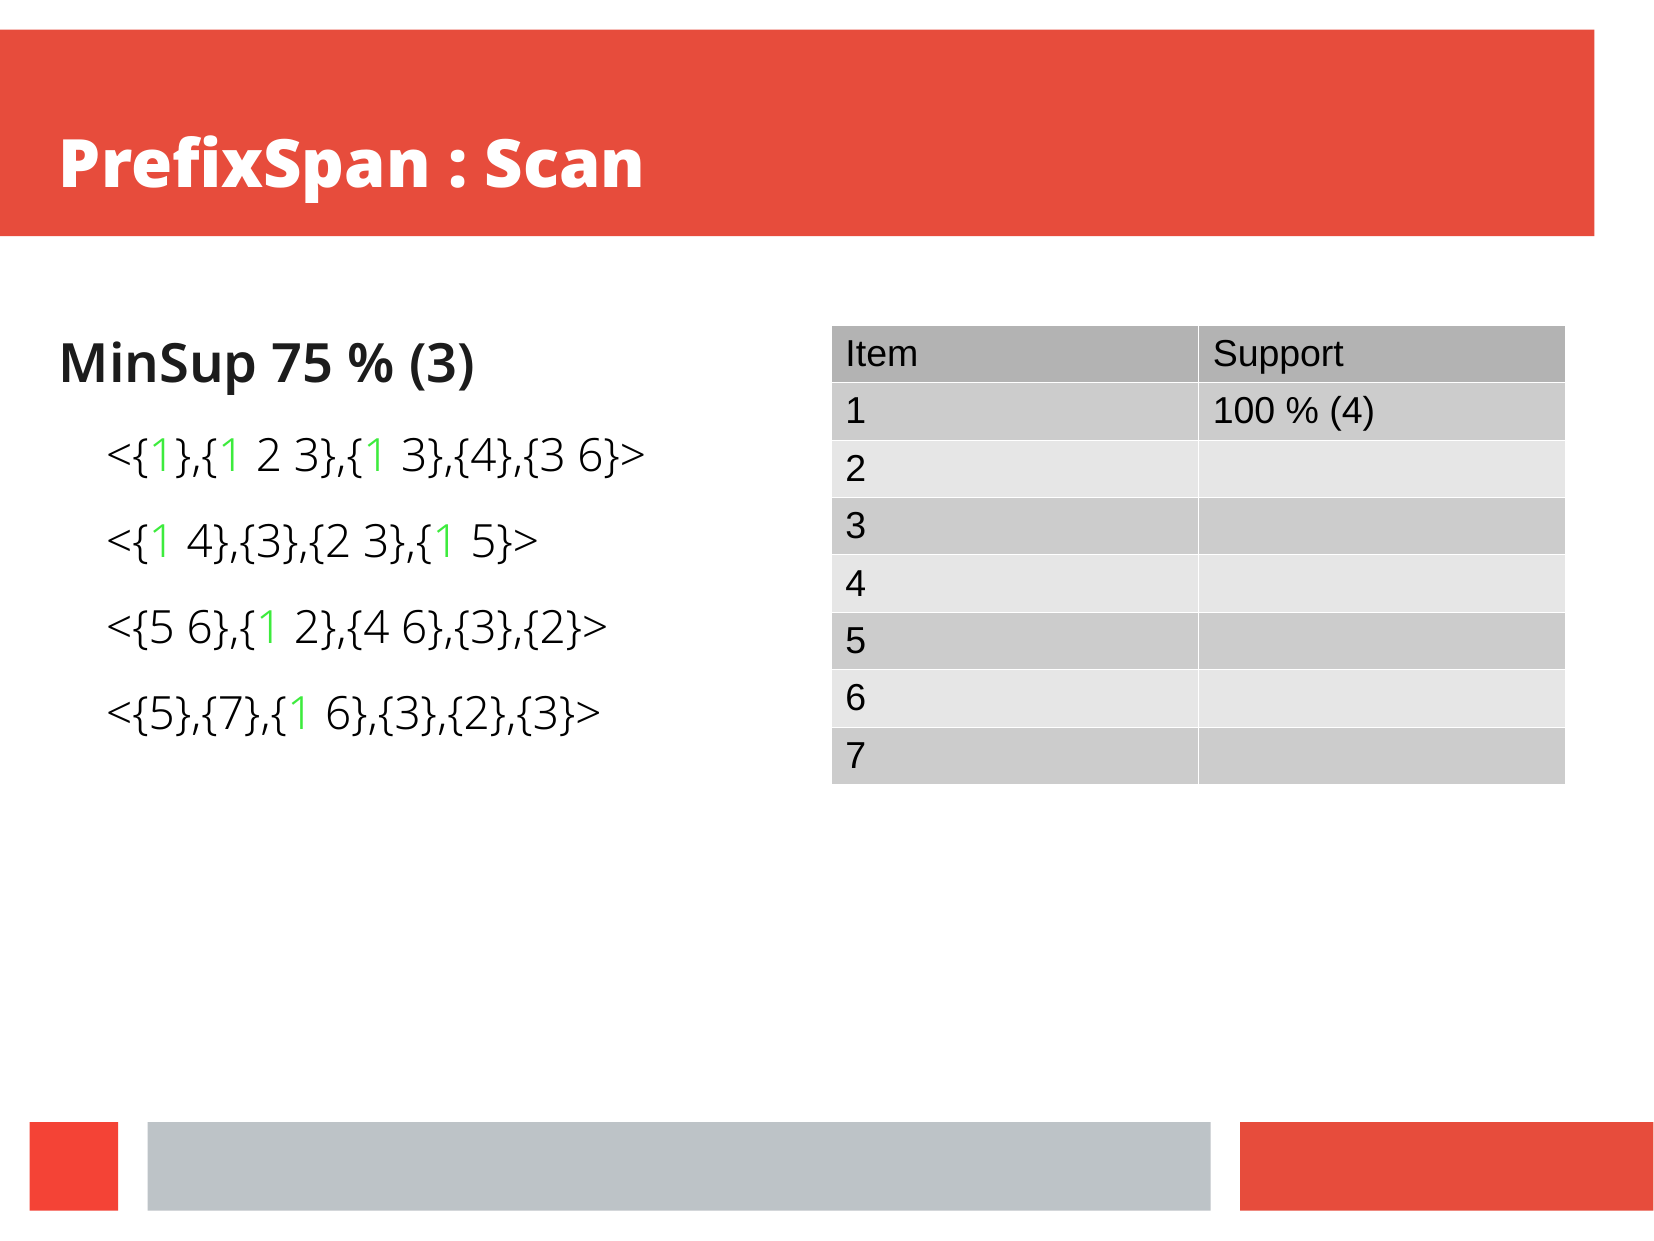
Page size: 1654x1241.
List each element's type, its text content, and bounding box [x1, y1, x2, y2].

table_cell 100 % (4) [1199, 383, 1565, 440]
table_cell 3 [832, 498, 1198, 554]
table_cell 7 [832, 728, 1198, 784]
table_cell [1199, 670, 1565, 727]
table_cell 6 [832, 670, 1198, 727]
table_cell 2 [832, 441, 1198, 497]
table_cell 5 [832, 613, 1198, 669]
table_header Item [832, 326, 1198, 382]
table_cell [1199, 498, 1565, 554]
title PrefixSpan : Scan [59, 59, 1595, 207]
table_cell [1199, 441, 1565, 497]
table_header Support [1199, 326, 1565, 382]
table_cell [1199, 613, 1565, 669]
table_cell [1199, 555, 1565, 612]
table_cell [1199, 728, 1565, 784]
table_cell 1 [832, 383, 1198, 440]
table_cell 4 [832, 555, 1198, 612]
list MinSup 75 % (3) <{1},{1 2 3},{1 3},{4},{3 6}> <{1 4},{3},{2 3},{1 5}> <{5 6},{1 2},{4 6},{3},{2}> <{5},{7},{1 6},{3},{2},{3}> [59, 324, 794, 1093]
